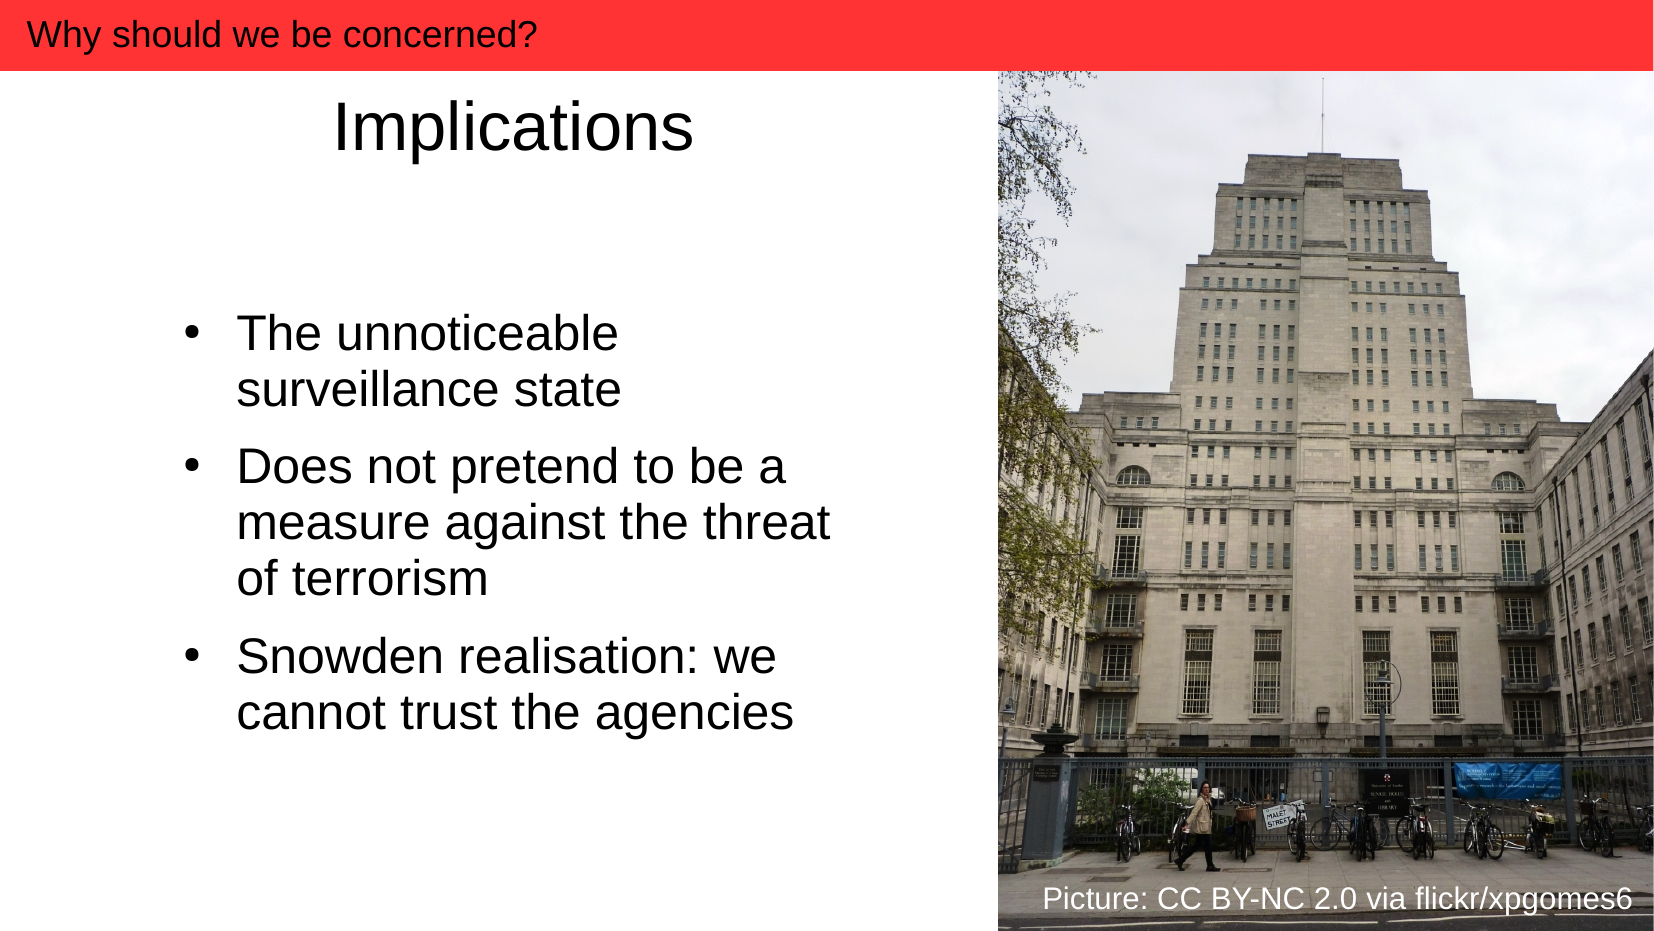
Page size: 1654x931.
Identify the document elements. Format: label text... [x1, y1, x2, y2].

text_box Picture: CC BY-NC 2.0 via flickr/xpgomes6 [1027, 874, 1654, 931]
title Implications [82, 71, 945, 205]
picture [998, 71, 1654, 931]
list The unnoticeable surveillance state Does not pretend to be a measure against the threat of terrorism Snowden realisation: we cannot trust the agencies [165, 305, 886, 916]
text_box [0, 0, 1654, 71]
text_box Why should we be concerned? [11, 5, 886, 63]
